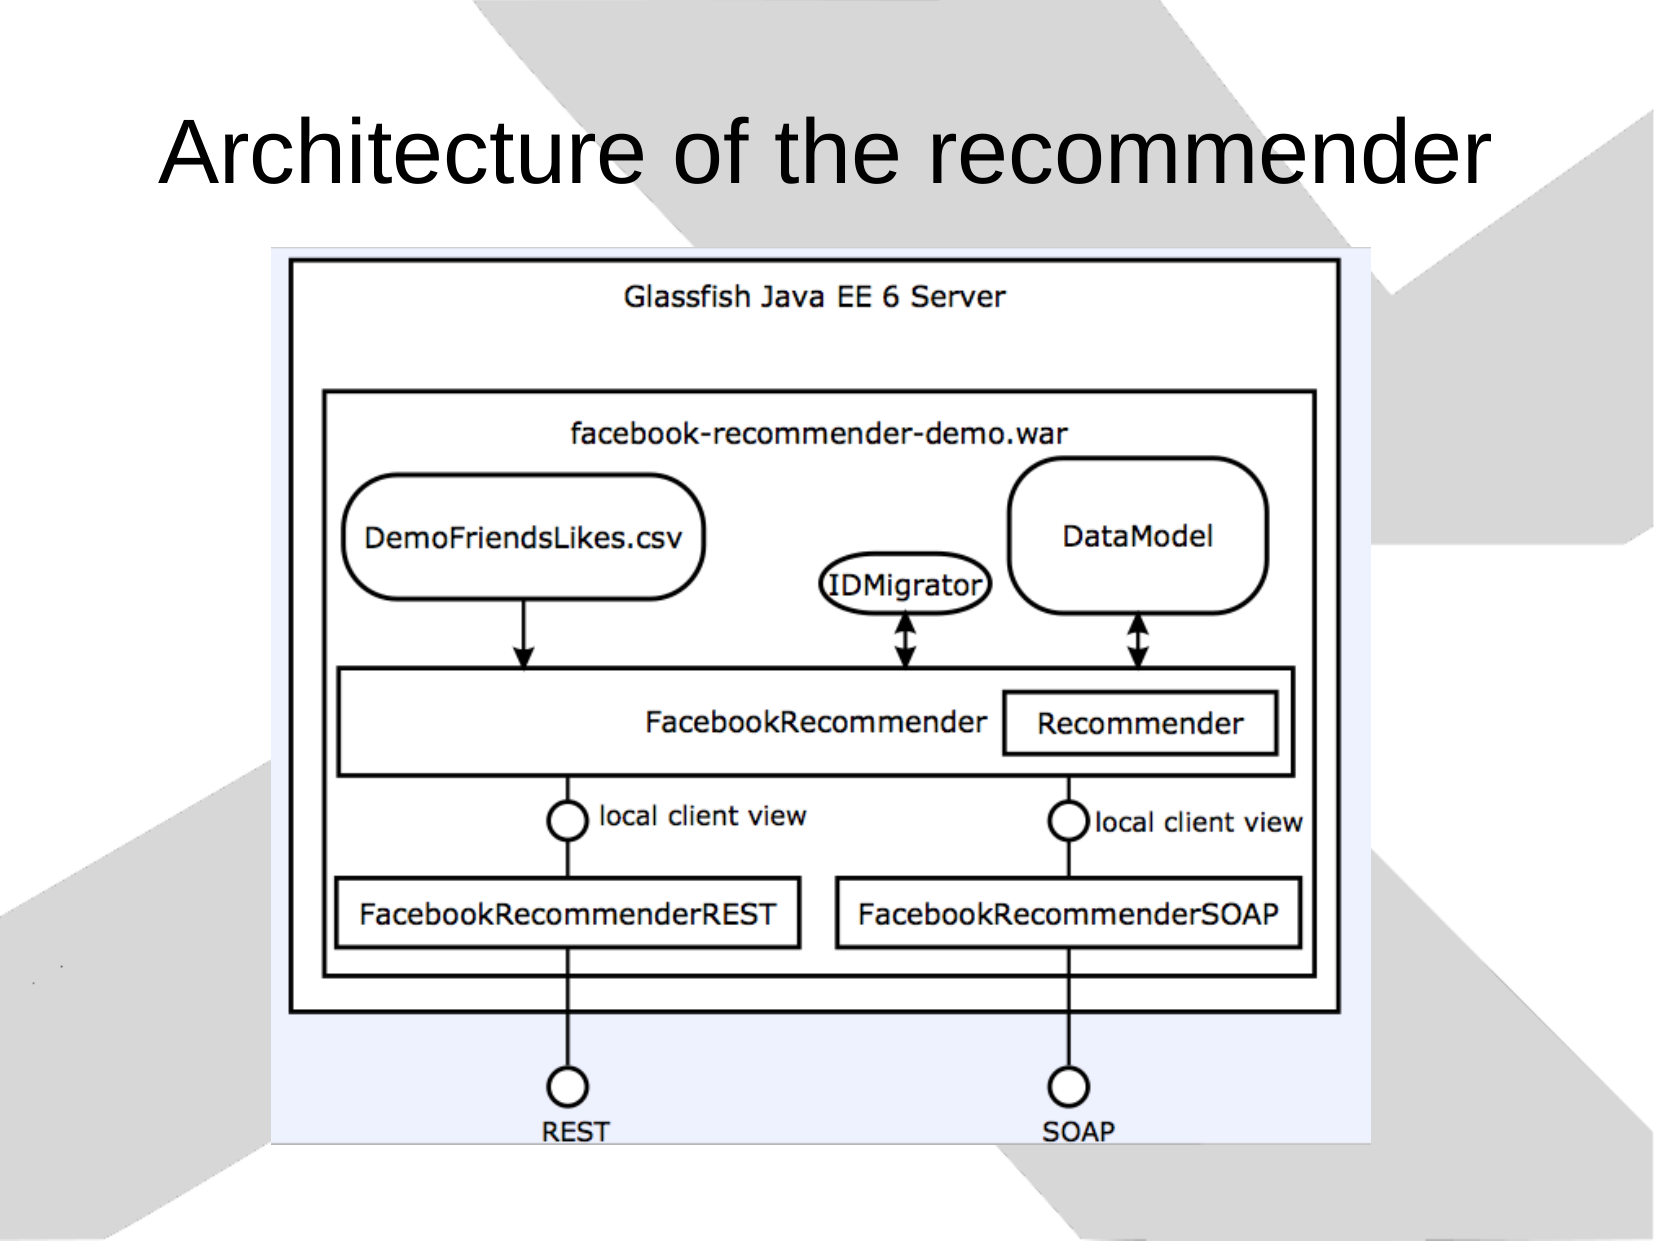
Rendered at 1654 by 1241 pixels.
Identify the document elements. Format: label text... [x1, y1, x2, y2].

title Architecture of the recommender [82, 49, 1571, 257]
picture [0, 0, 1654, 1241]
